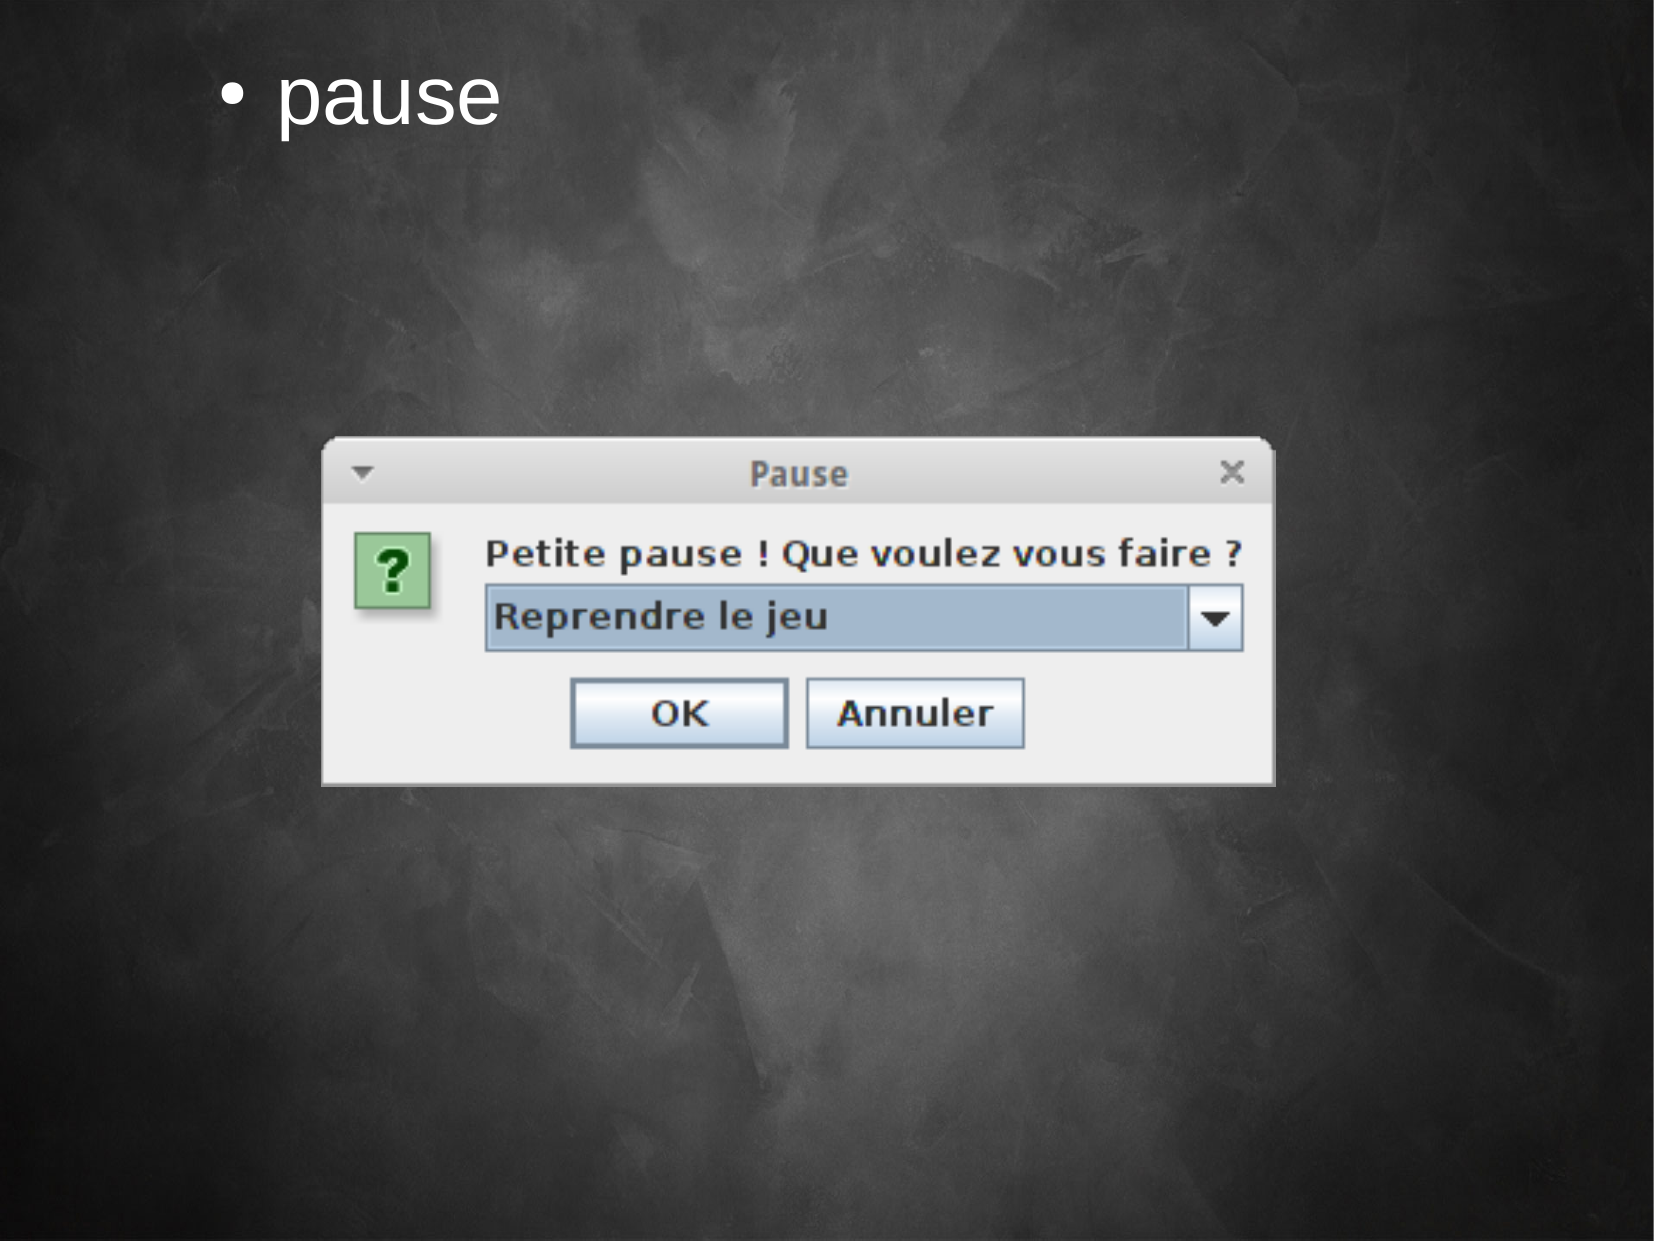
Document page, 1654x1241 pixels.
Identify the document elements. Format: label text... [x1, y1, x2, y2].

title pause [153, 2, 591, 189]
picture [0, 0, 1654, 1241]
